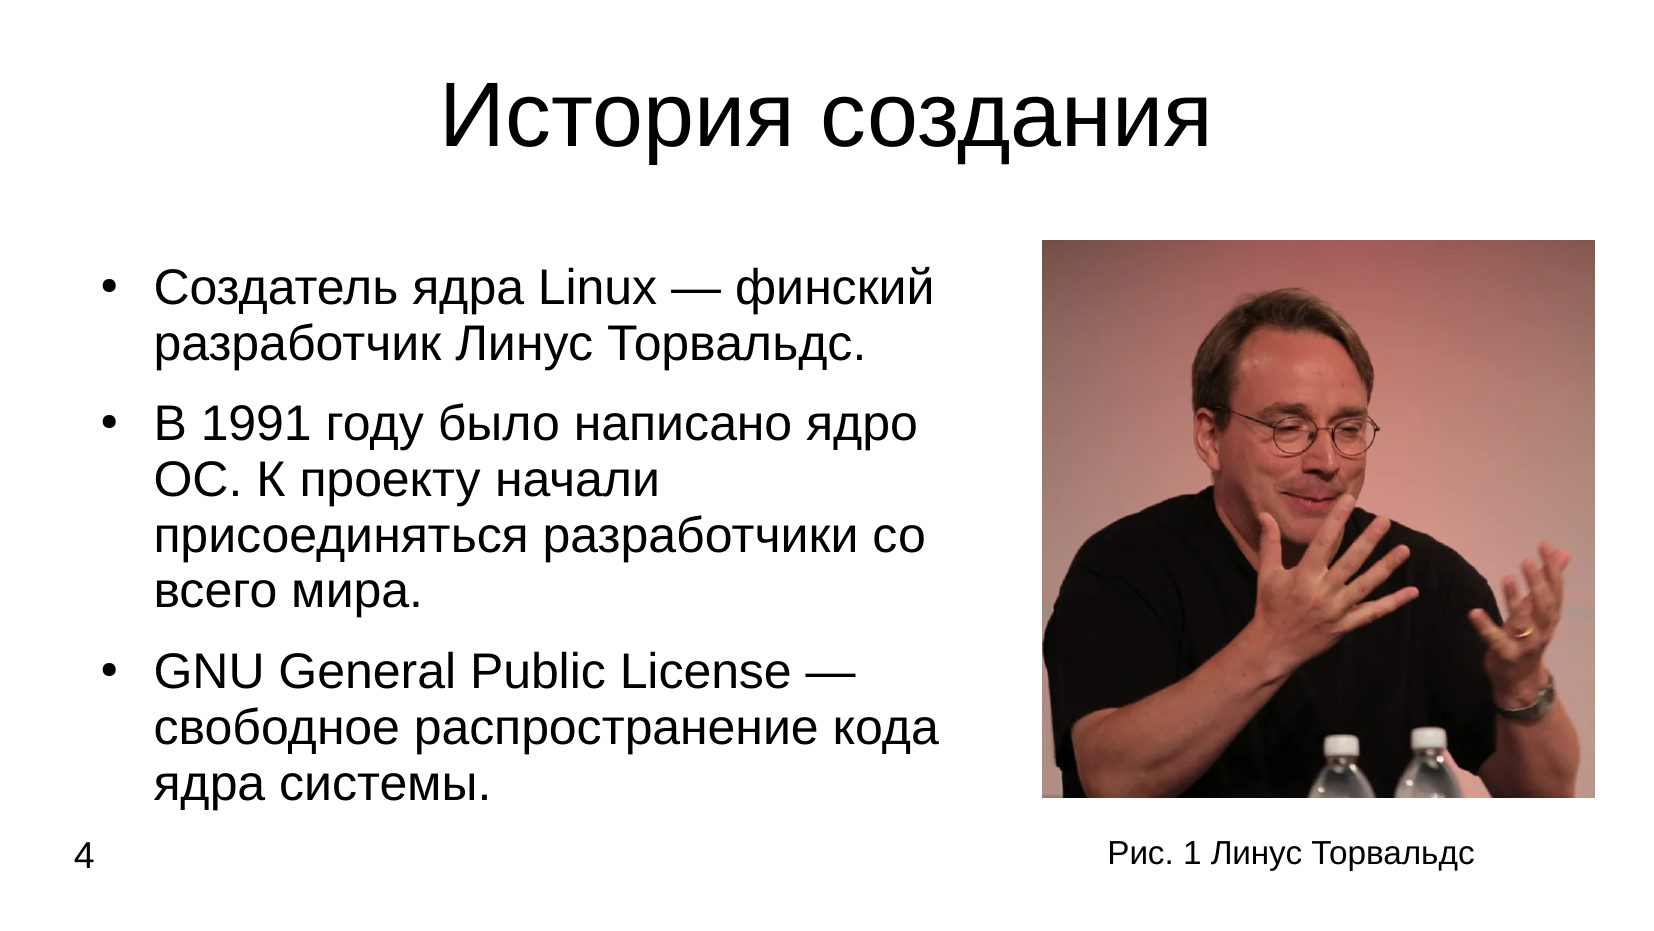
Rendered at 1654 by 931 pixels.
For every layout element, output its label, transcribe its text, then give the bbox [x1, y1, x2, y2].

title История создания [82, 37, 1571, 193]
picture [1042, 240, 1595, 798]
text_box <номер> [59, 826, 621, 897]
list Создатель ядра Linux — финский разработчик Линус Торвальдс. В 1991 году было написано ядро ОС. К проекту начали присоединяться разработчики со всего мира. GNU General Public License — свободное распространение кода ядра системы. [82, 192, 975, 857]
text_box Рис. 1 Линус Торвальдс [1092, 826, 1490, 879]
